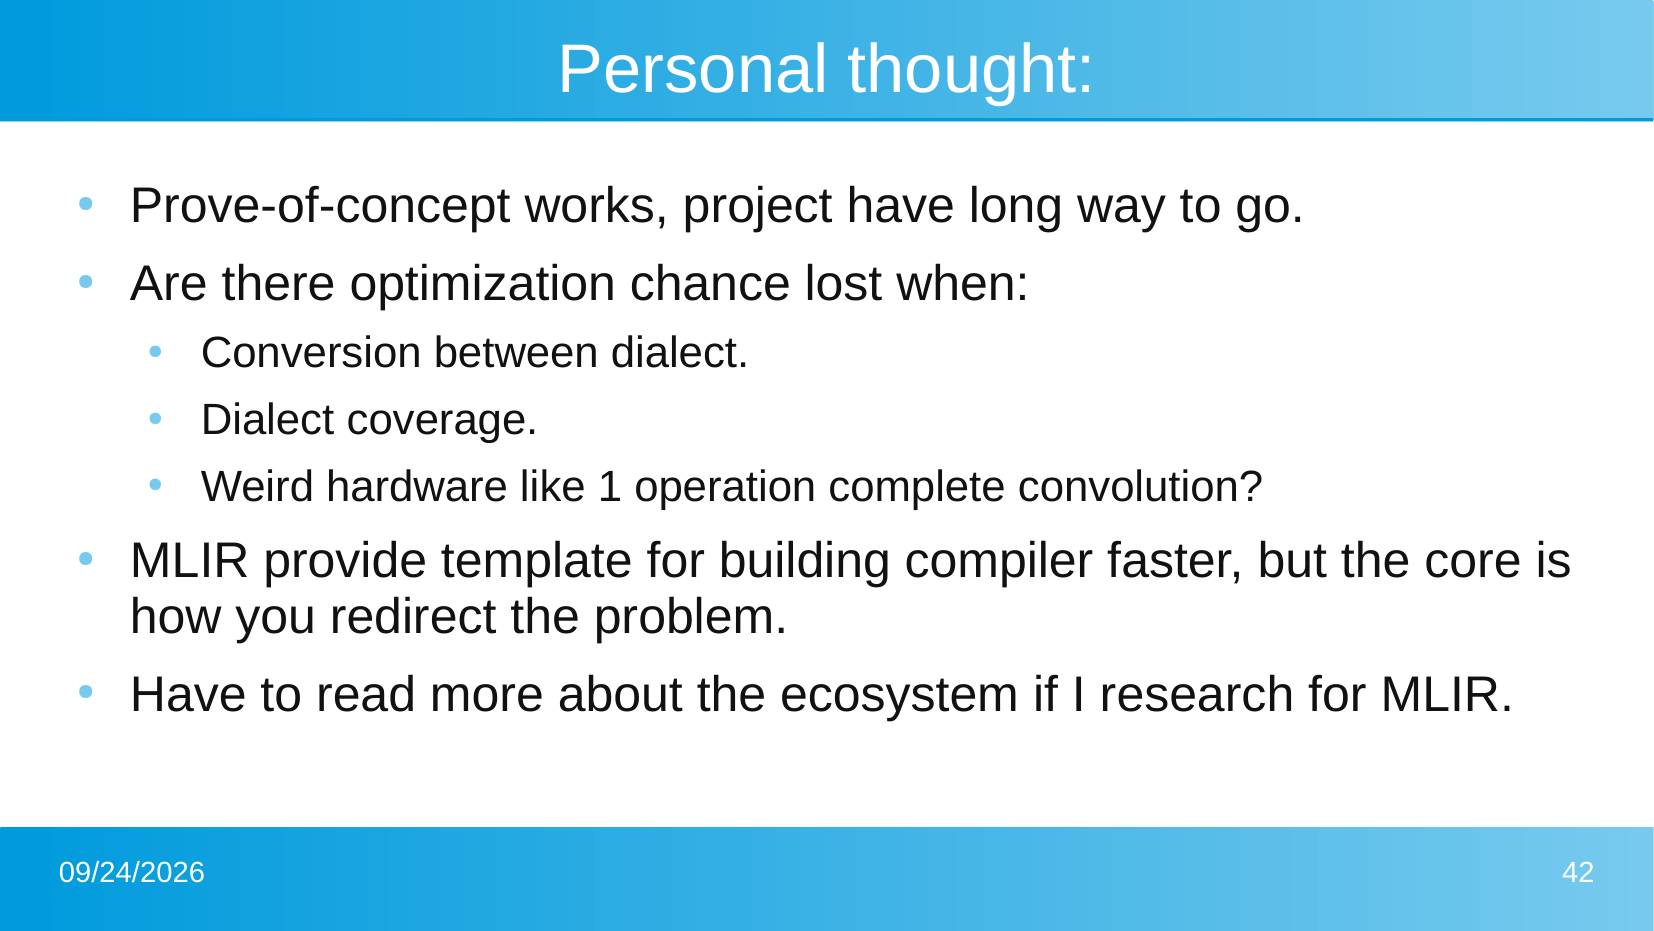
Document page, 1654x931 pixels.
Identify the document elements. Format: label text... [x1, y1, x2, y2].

title Personal thought: [59, 29, 1595, 108]
list Prove-of-concept works, project have long way to go. Are there optimization chance lost when: Conversion between dialect. Dialect coverage. Weird hardware like 1 operation complete convolution? MLIR provide template for building compiler faster, but the core is how you redirect the problem. Have to read more about the ecosystem if I research for MLIR. [59, 177, 1595, 768]
